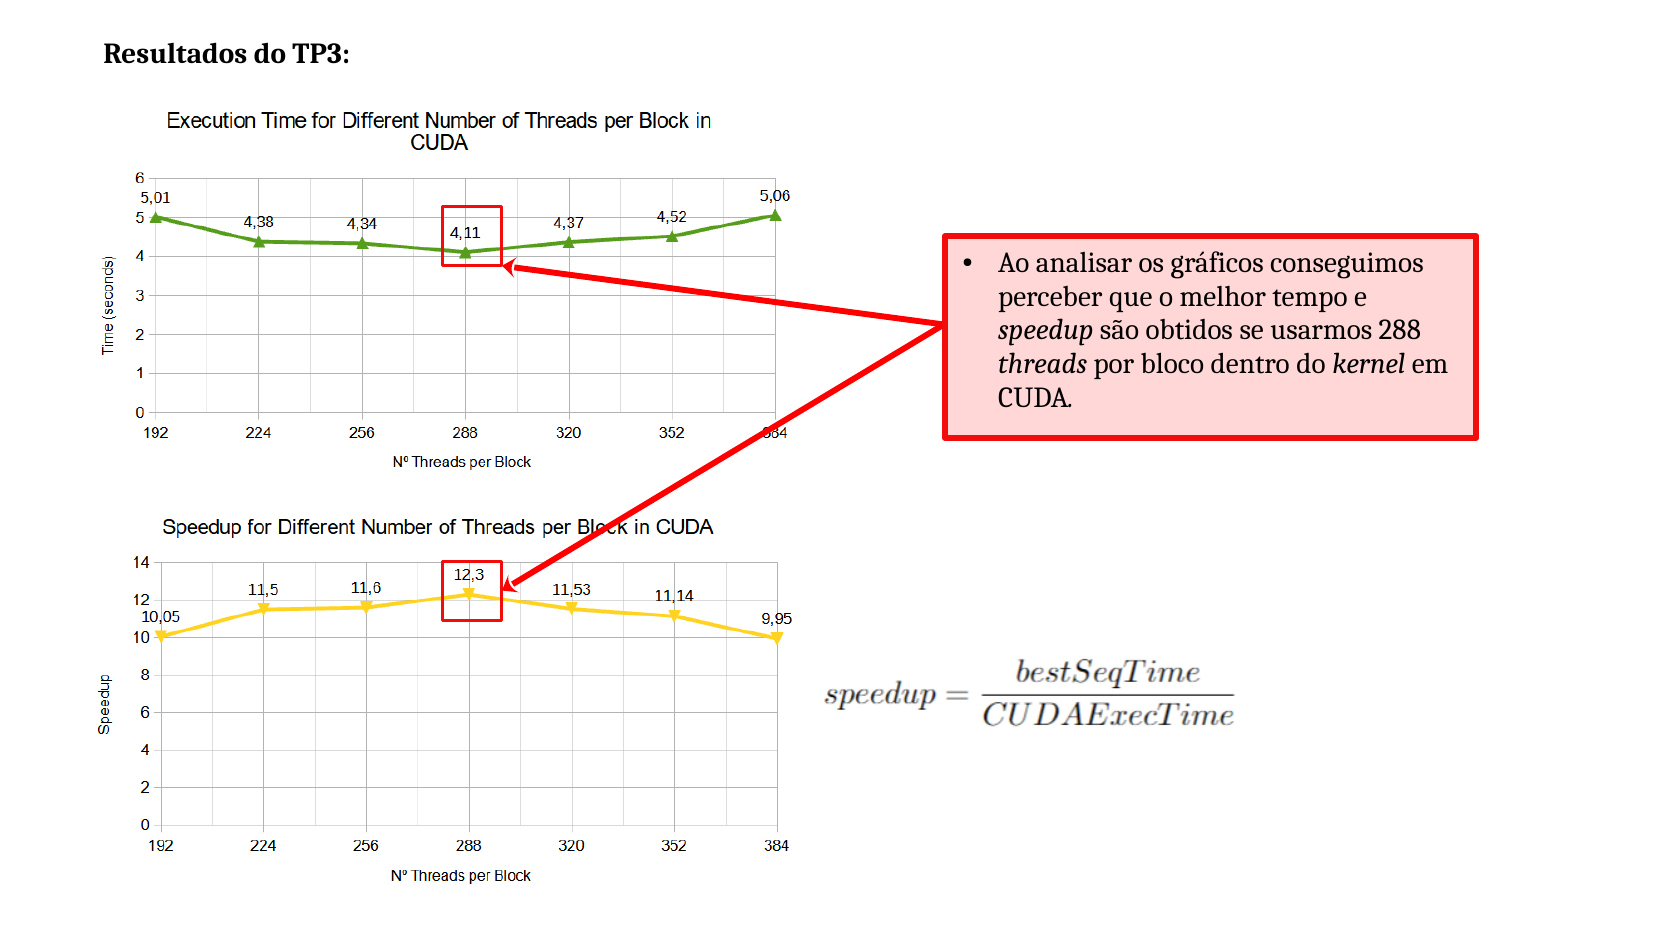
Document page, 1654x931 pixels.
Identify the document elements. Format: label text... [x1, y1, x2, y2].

picture [93, 510, 798, 886]
picture [93, 97, 798, 473]
text_box Ao analisar os gráficos conseguimos perceber que o melhor tempo e speedup são obtidos se usarmos 288 threads por bloco dentro do kernel em CUDA. [944, 236, 1477, 438]
picture [705, 417, 798, 473]
text_box Resultados do TP3: [88, 29, 377, 79]
picture [821, 649, 1241, 739]
